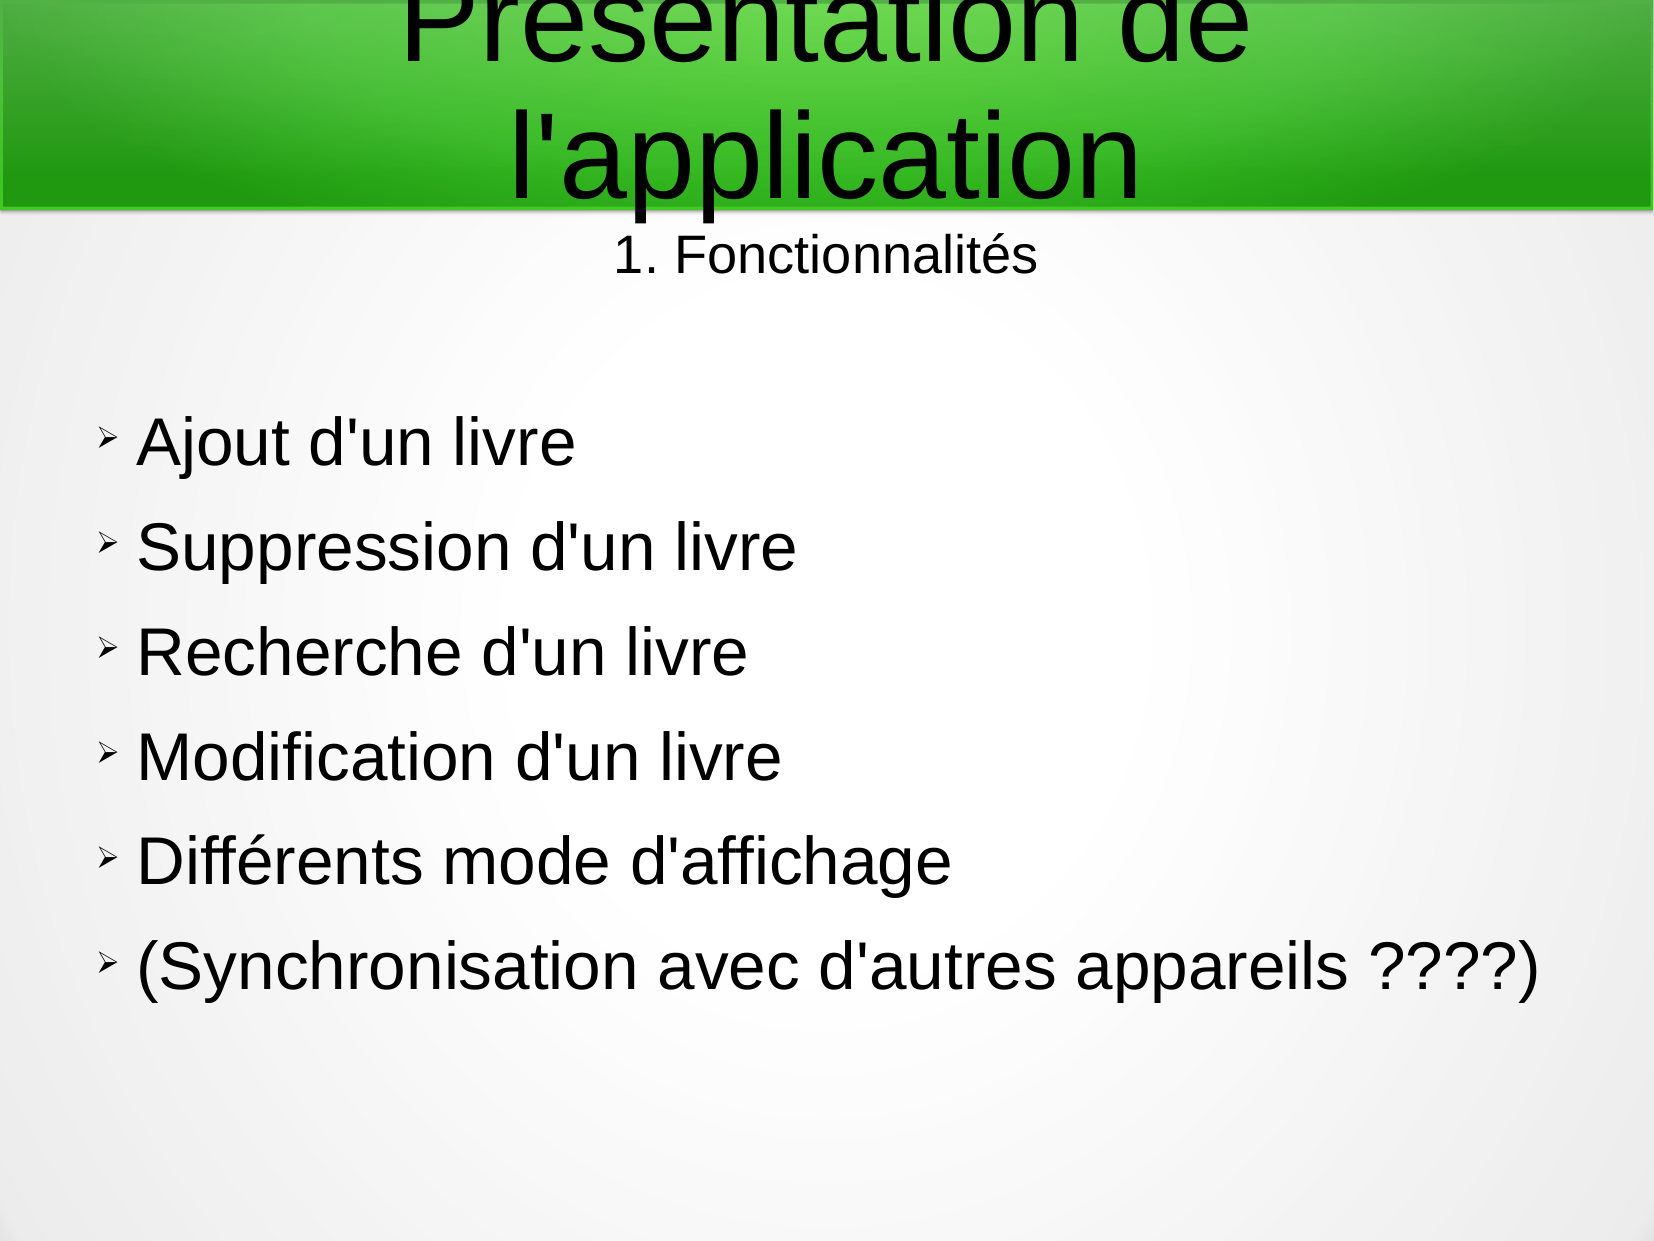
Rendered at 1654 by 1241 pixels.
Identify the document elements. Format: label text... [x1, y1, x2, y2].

list Ajout d'un livre Suppression d'un livre Recherche d'un livre Modification d'un livre Différents mode d'affichage (Synchronisation avec d'autres appareils ????) [82, 299, 1571, 1019]
title Présentation de l'application 1. Fonctionnalités [82, 0, 1571, 286]
